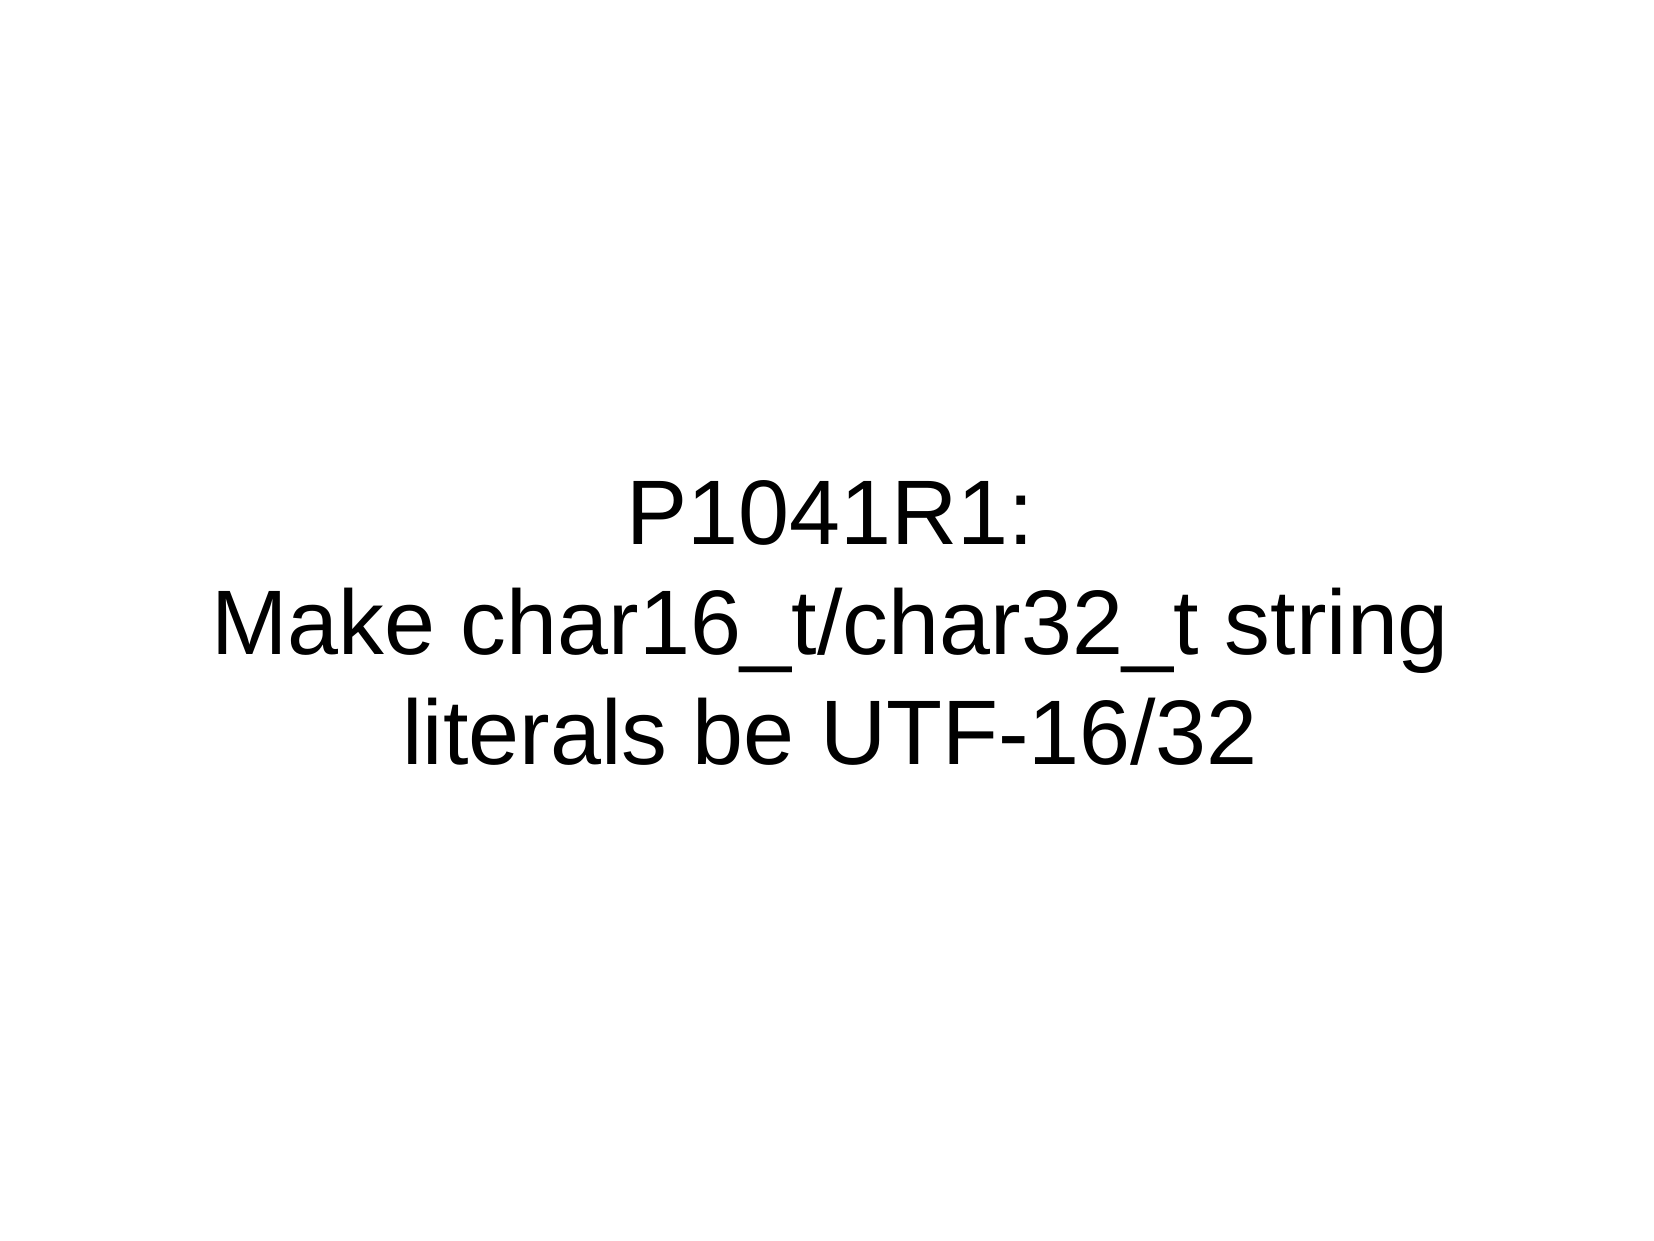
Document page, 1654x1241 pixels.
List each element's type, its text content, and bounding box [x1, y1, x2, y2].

title P1041R1: Make char16_t/char32_t string literals be UTF-16/32 [86, 463, 1576, 772]
